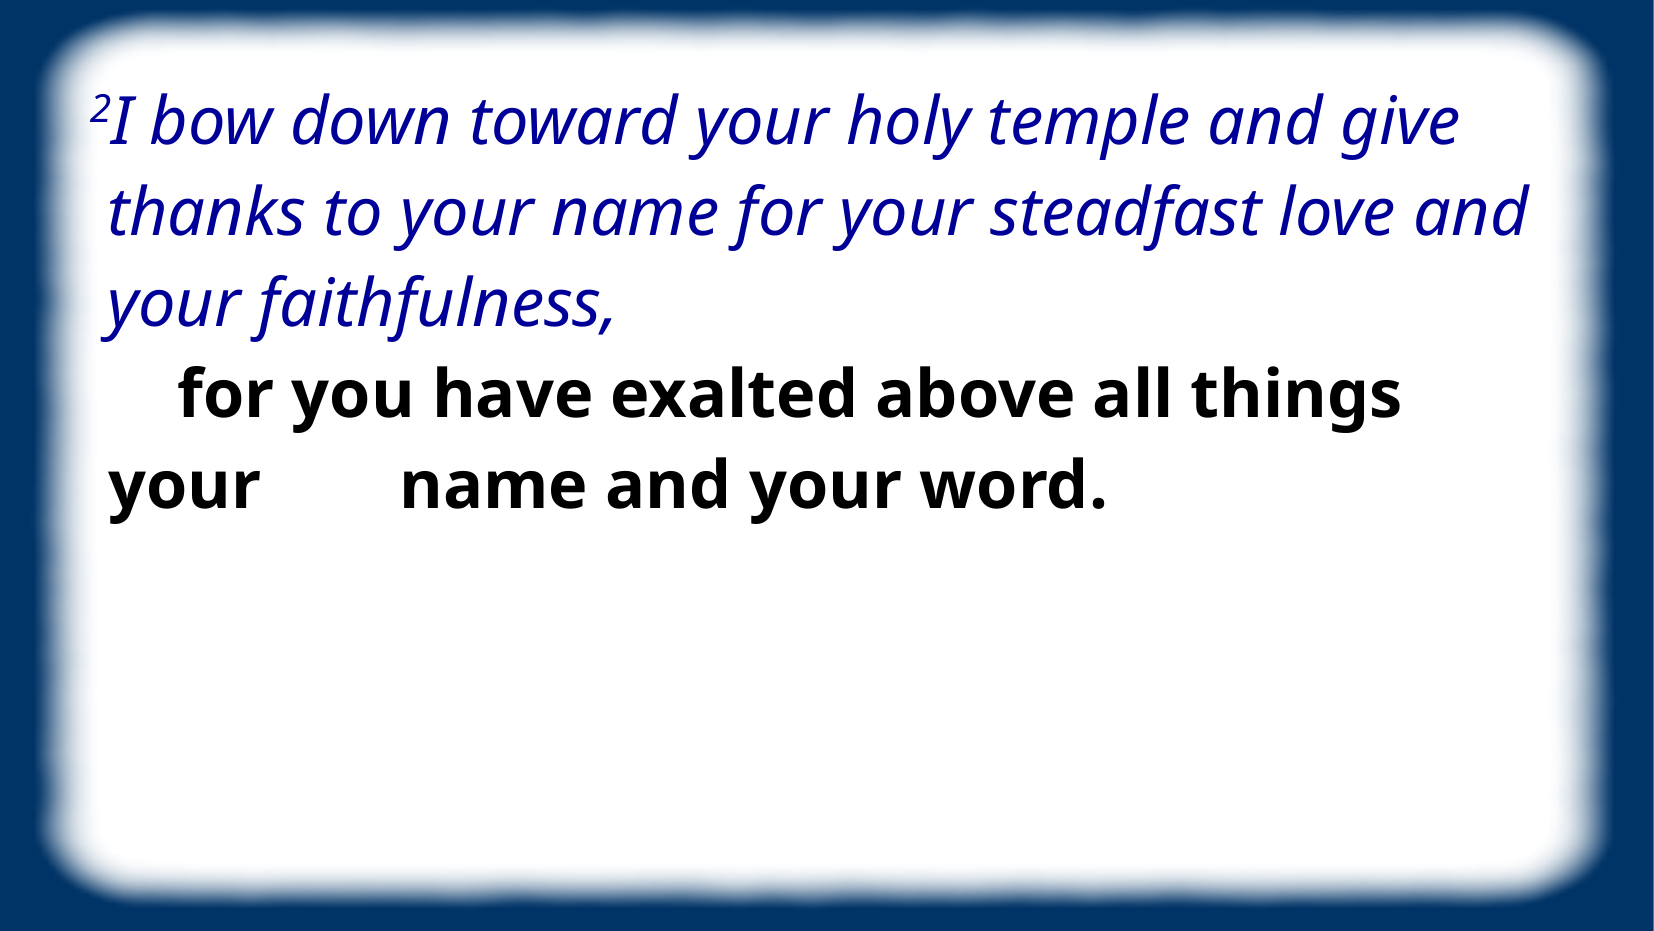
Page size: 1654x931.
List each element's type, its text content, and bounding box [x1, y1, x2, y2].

text_box 2I bow down toward your holy temple and give thanks to your name for your steadfast love and your faithfulness, for you have exalted above all things your name and your word. [75, 66, 1576, 526]
picture [0, 0, 1654, 931]
